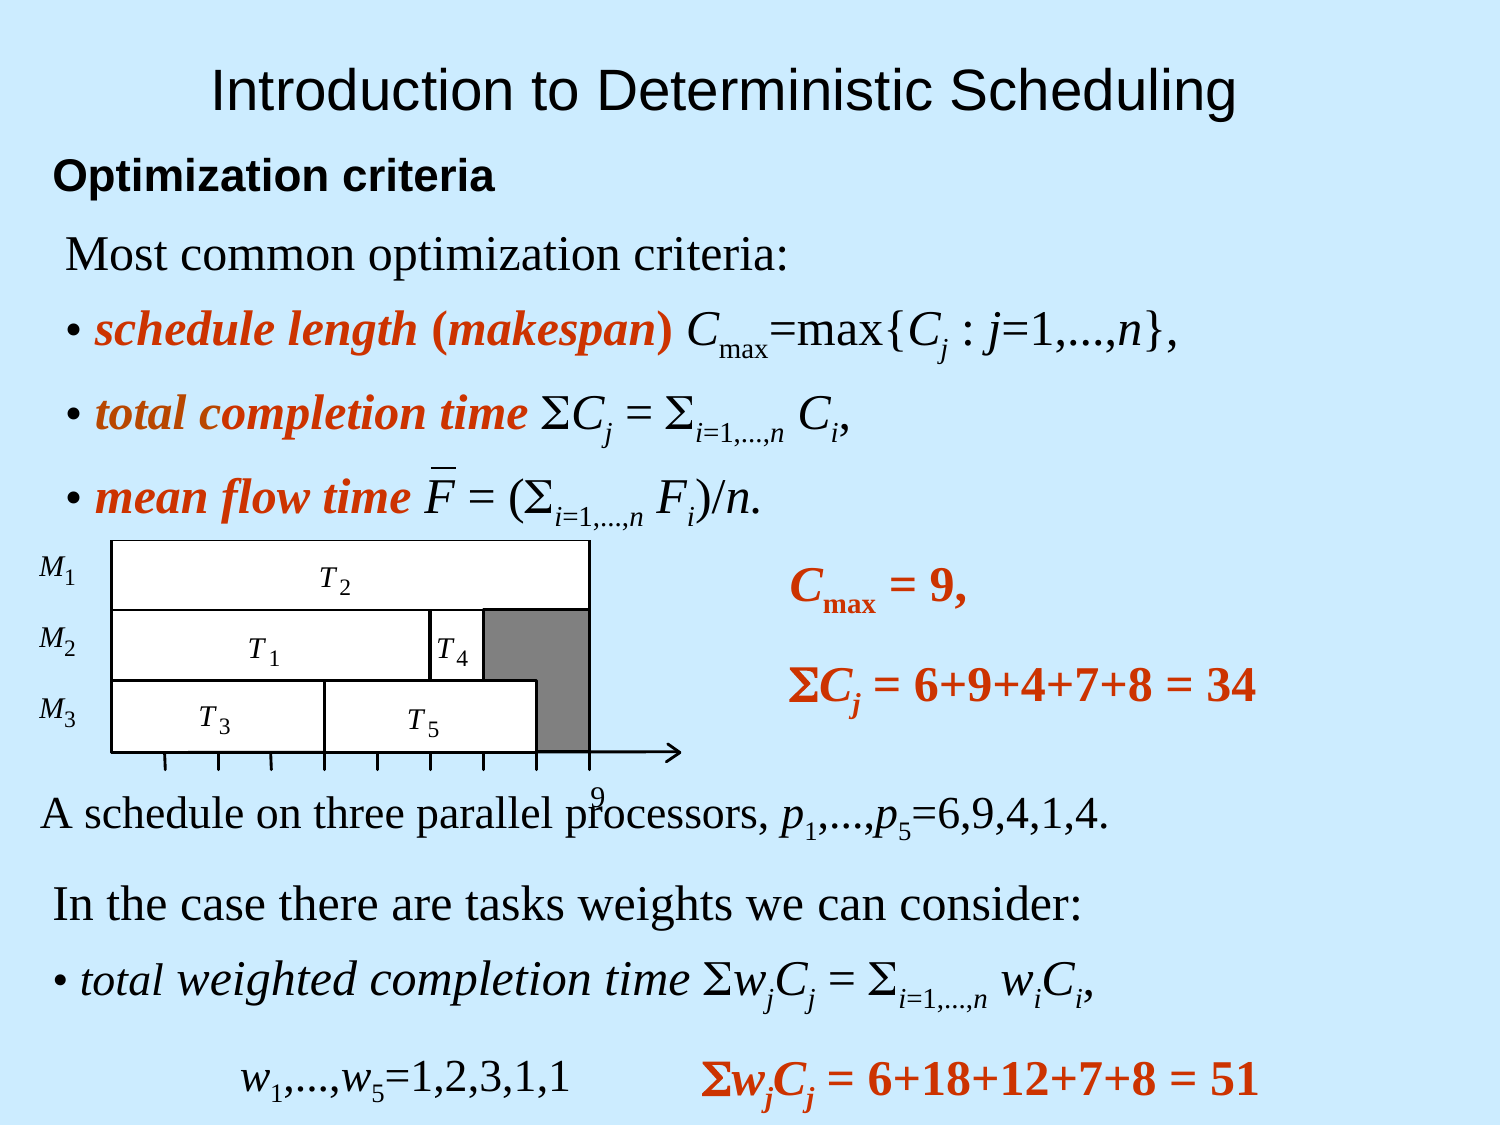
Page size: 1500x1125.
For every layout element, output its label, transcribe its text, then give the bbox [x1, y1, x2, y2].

title Introduction to Deterministic Scheduling [0, 12, 1450, 163]
chart [39, 540, 685, 774]
text_box wjCj = 6+18+12+7+8 = 51 [687, 1037, 1326, 1122]
text_box Cmax = 9, Cj = 6+9+4+7+8 = 34 [774, 543, 1413, 728]
text_box Most common optimization criteria: schedule length (makespan) Cmax=max{Cj : j=1,...,n}, total completion time Cj = i=1,...,n Ci, mean flow time F = (i=1,...,n Fi)/n. [50, 212, 1500, 540]
text_box Optimization criteria [37, 137, 1326, 208]
text_box w1,...,w5=1,2,3,1,1 [224, 1037, 638, 1116]
text_box In the case there are tasks weights we can consider: total weighted completion time wjCj = i=1,...,n wiCi, [37, 862, 1463, 1022]
text_box A schedule on three parallel processors, p1,...,p5=6,9,4,1,4. [24, 774, 1500, 853]
